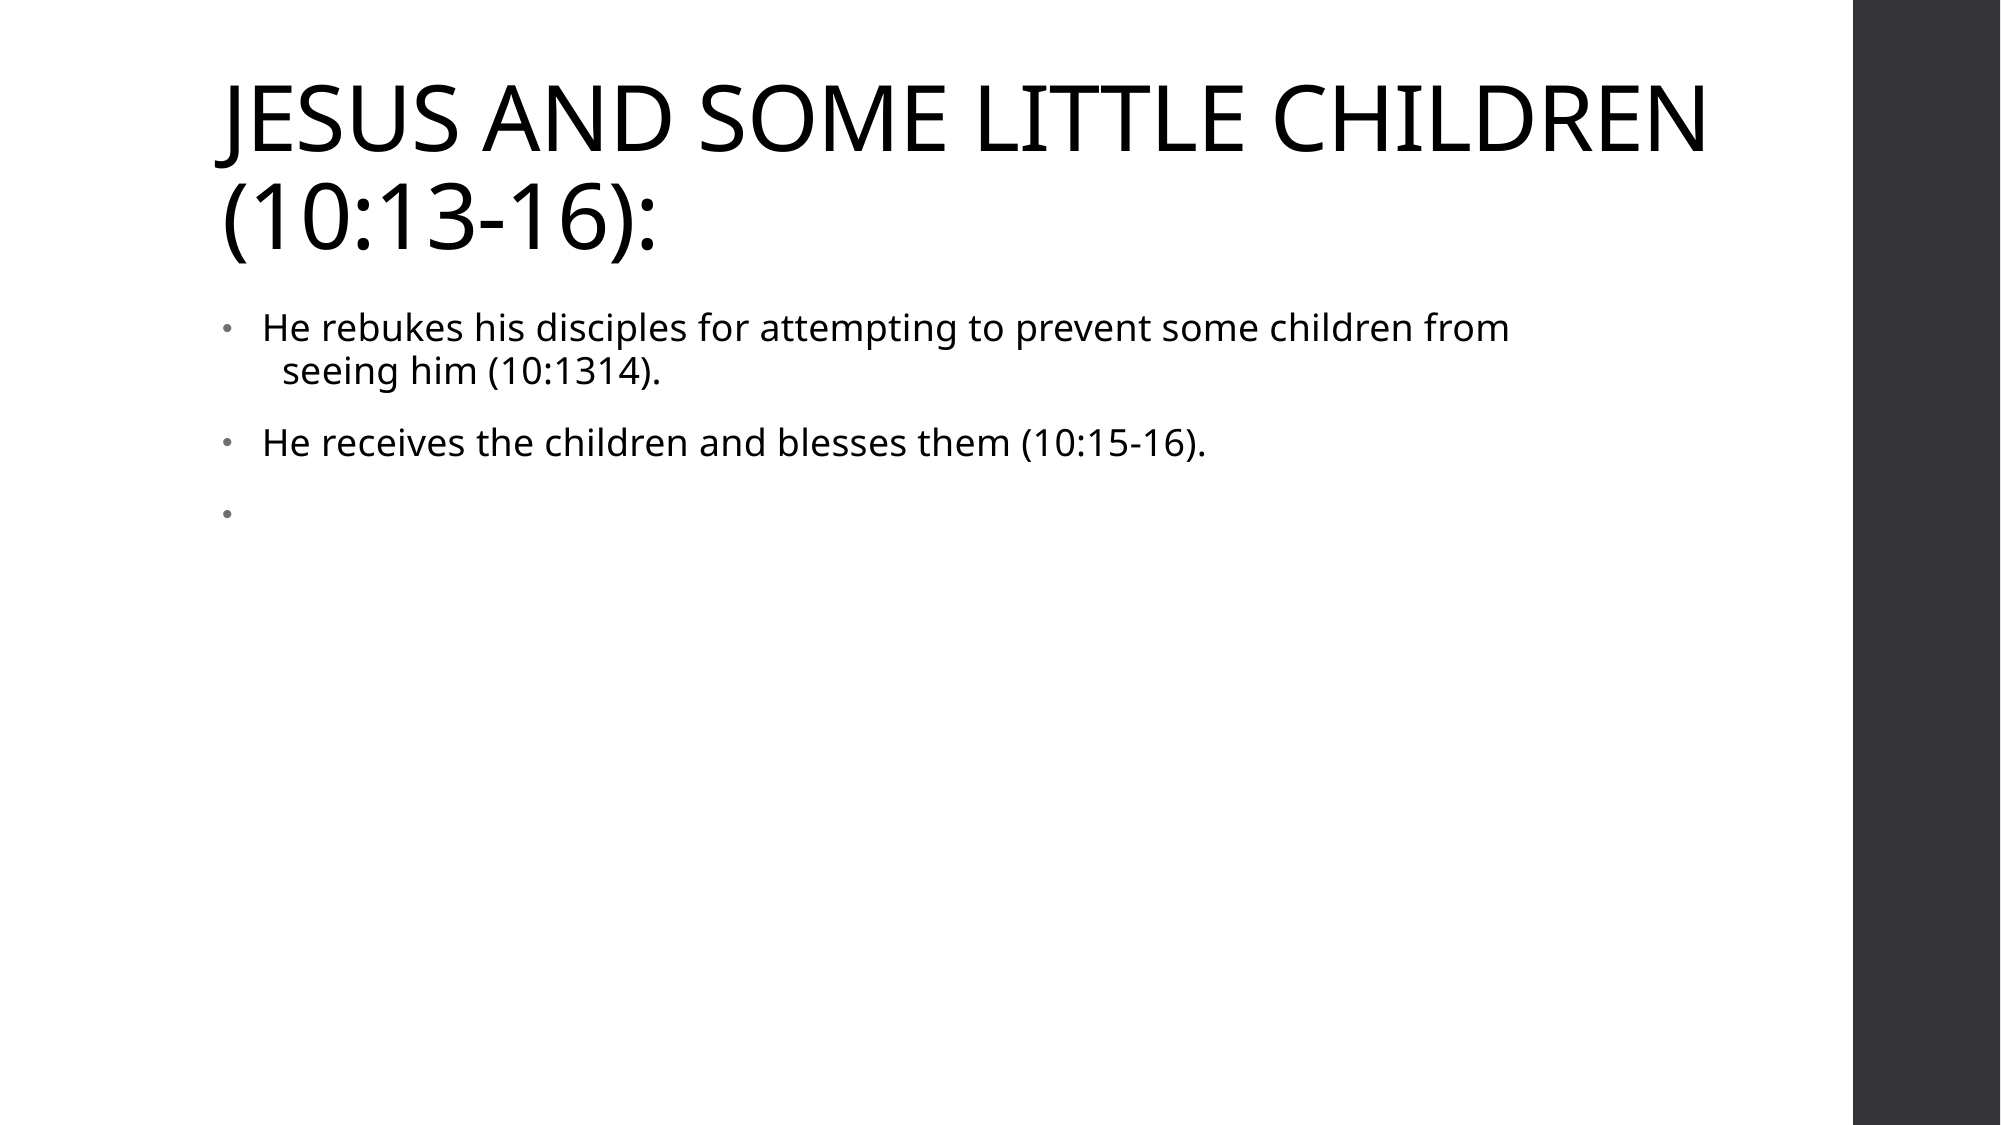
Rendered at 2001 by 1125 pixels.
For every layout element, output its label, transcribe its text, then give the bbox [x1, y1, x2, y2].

title JESUS AND SOME LITTLE CHILDREN (10:13-16): [206, 60, 1797, 278]
list He rebukes his disciples for attempting to prevent some children from seeing him (10:1314). He receives the children and blesses them (10:15-16). [206, 299, 1617, 1014]
